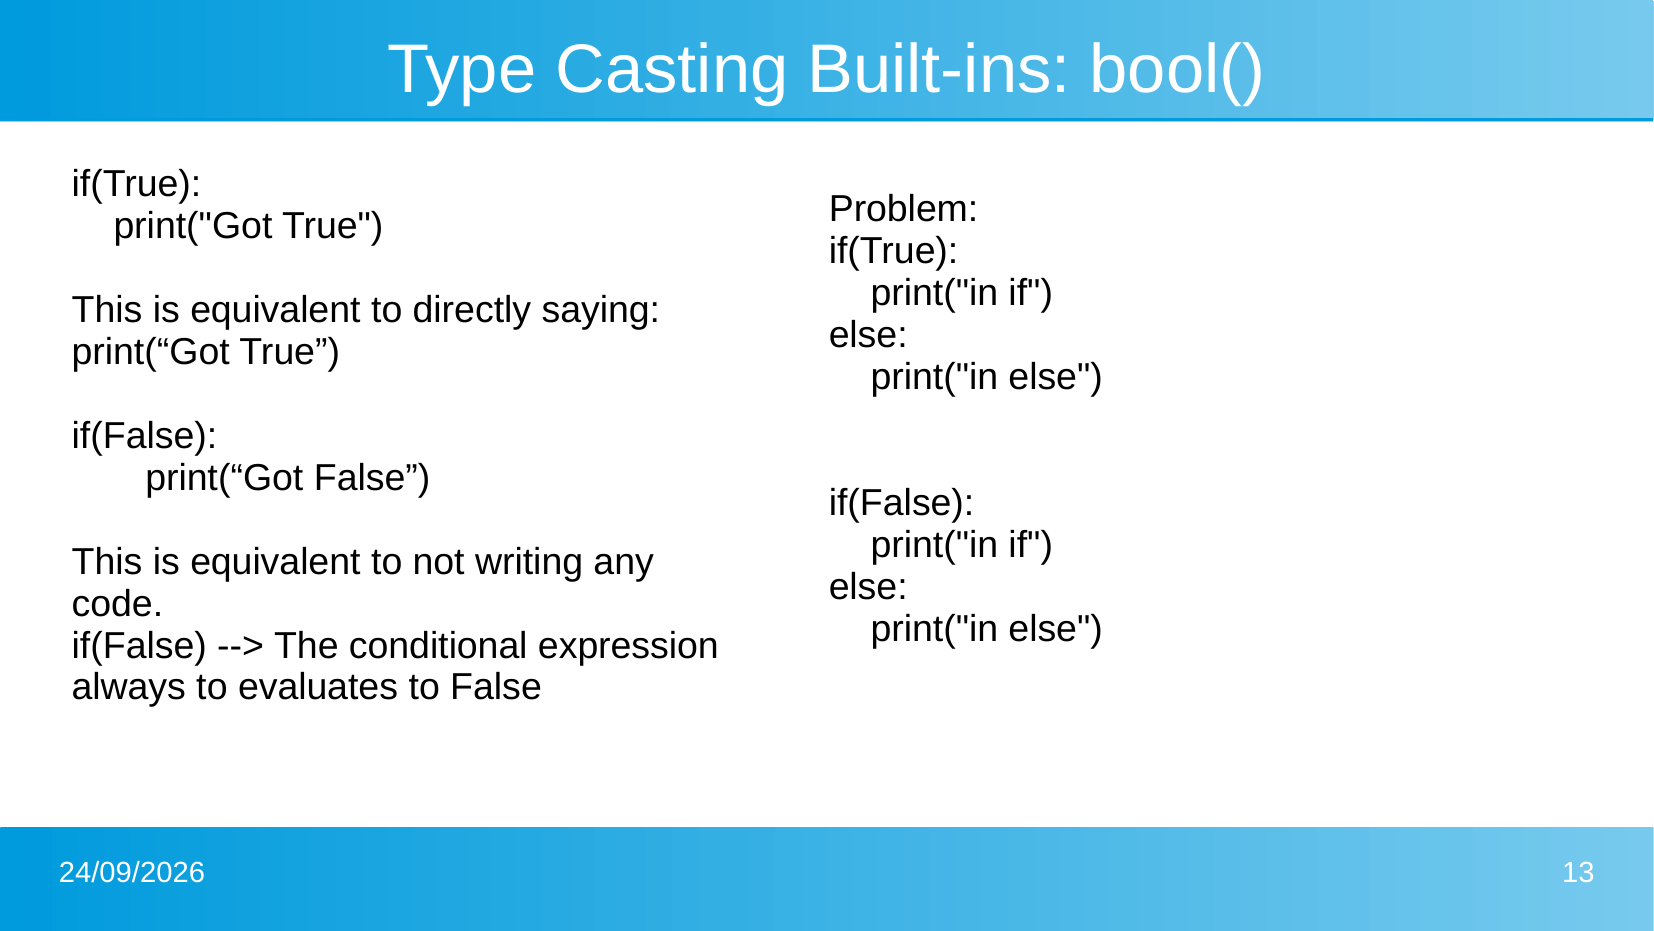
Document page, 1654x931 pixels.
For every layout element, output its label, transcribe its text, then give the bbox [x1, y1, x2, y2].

title Type Casting Built-ins: bool() [59, 29, 1595, 108]
text_box if(True): print("Got True") This is equivalent to directly saying: print(“Got True”) if(False): print(“Got False”) This is equivalent to not writing any code. if(False) --> The conditional expression always to evaluates to False [56, 154, 765, 716]
text_box Problem: if(True): print("in if") else: print("in else") if(False): print("in if") else: print("in else") [813, 180, 1297, 658]
